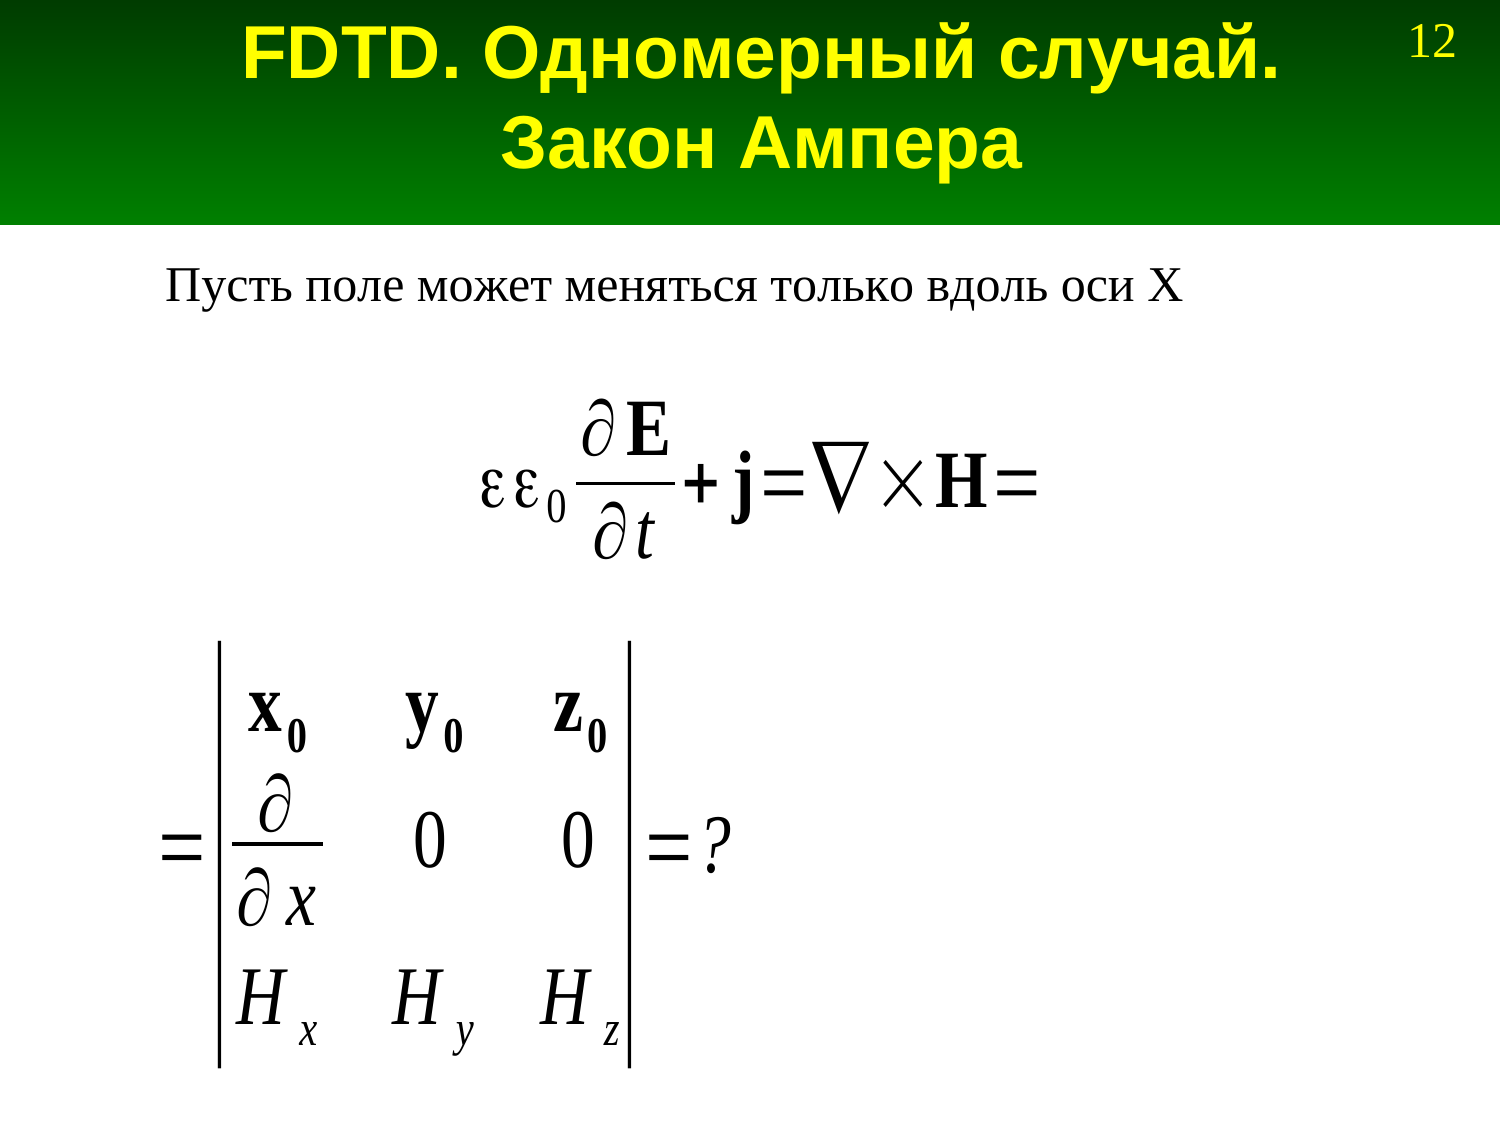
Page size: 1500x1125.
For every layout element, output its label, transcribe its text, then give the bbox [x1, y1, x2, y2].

text_box Пусть поле может меняться только вдоль оси X [150, 243, 1350, 332]
chart [461, 384, 1064, 579]
title FDTD. Одномерный случай. Закон Ампера [123, 0, 1399, 192]
chart [138, 637, 747, 1075]
